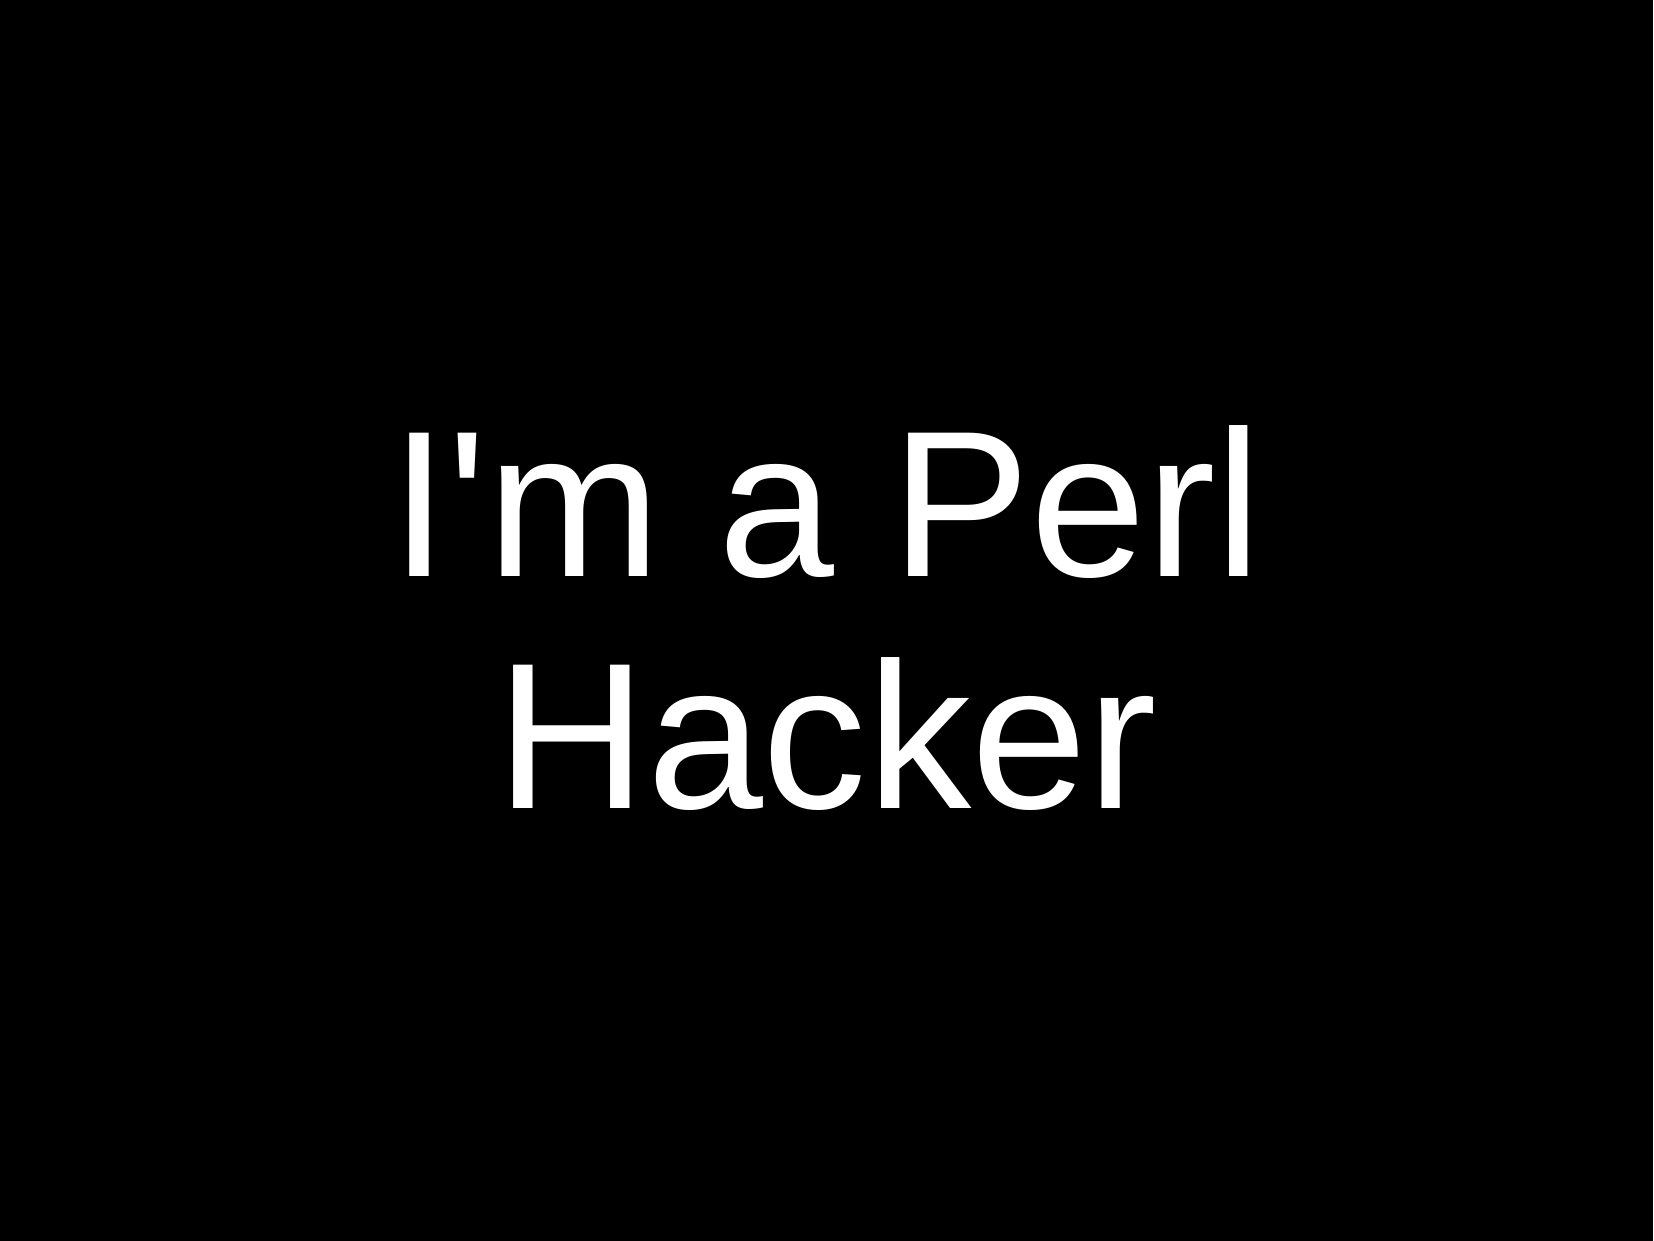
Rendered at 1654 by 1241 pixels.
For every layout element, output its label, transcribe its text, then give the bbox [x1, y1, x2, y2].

title I'm a Perl Hacker [82, 101, 1571, 1140]
